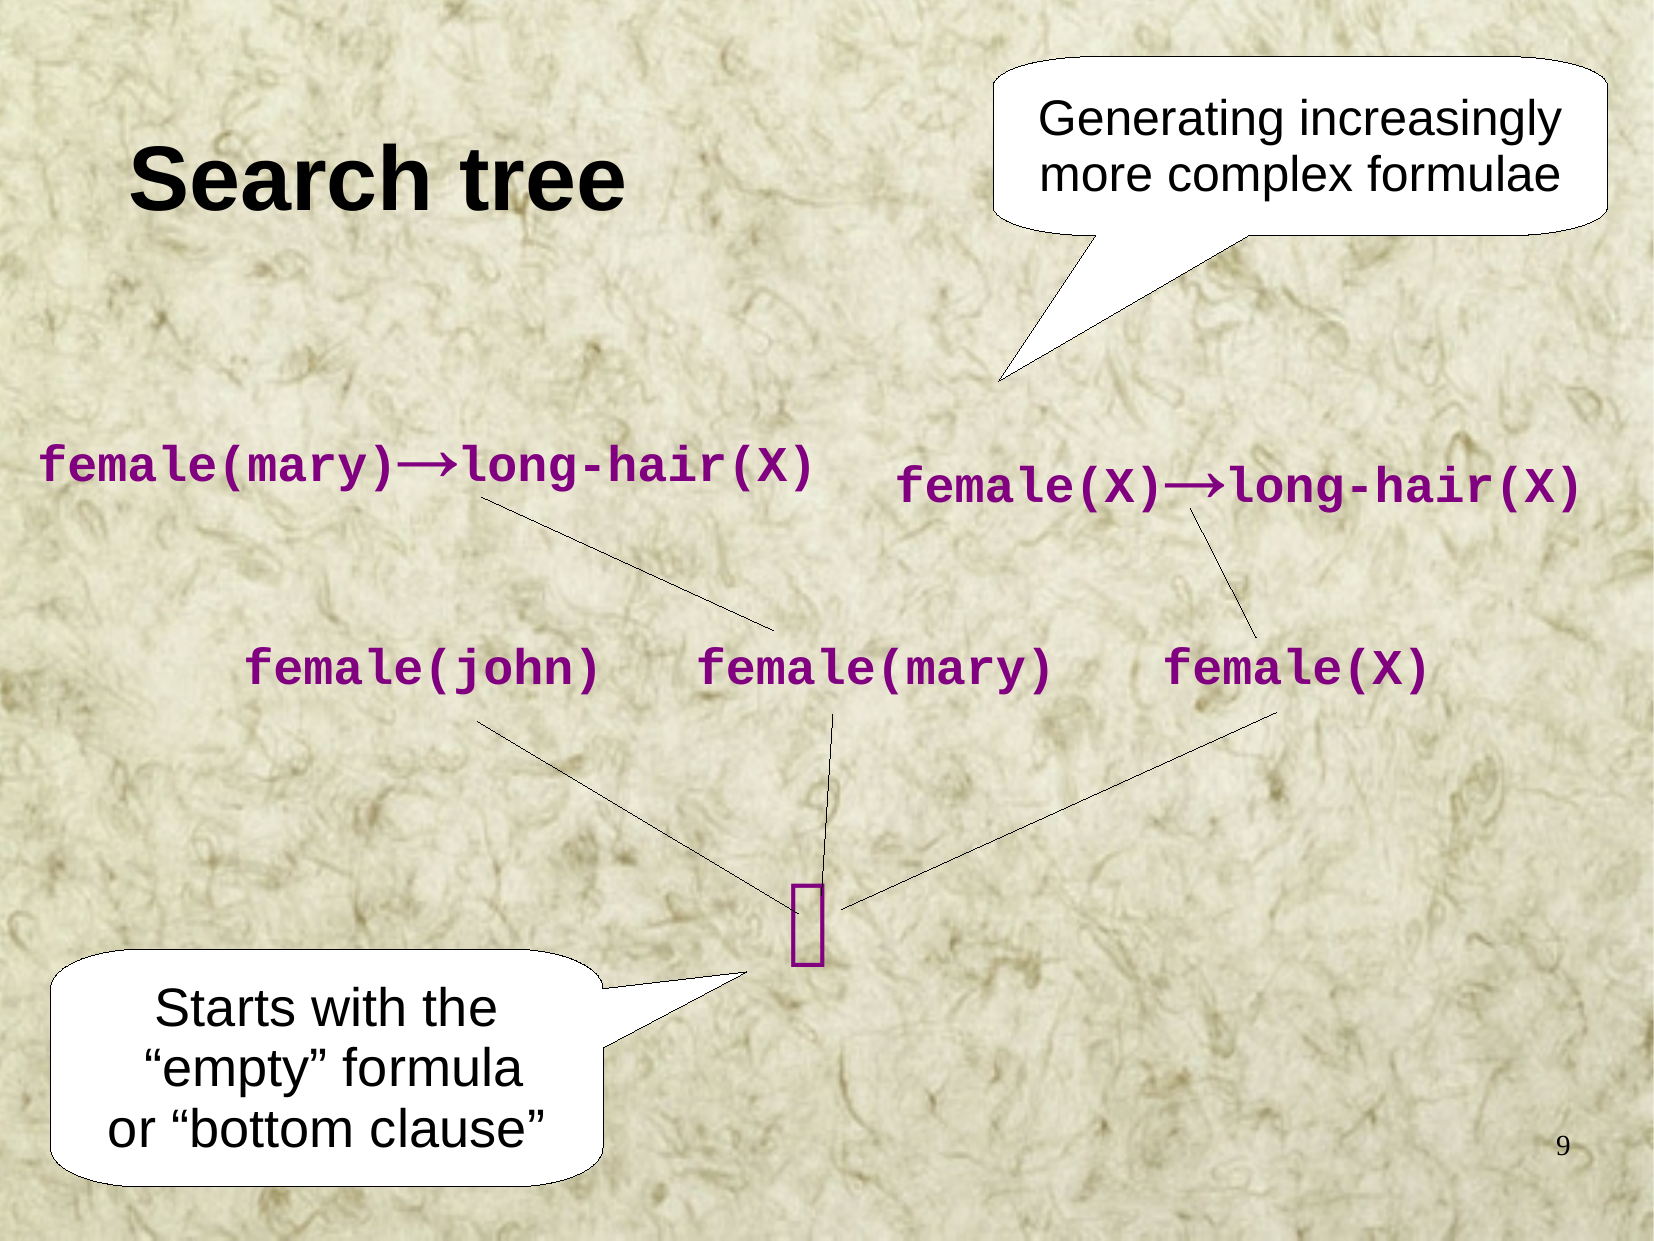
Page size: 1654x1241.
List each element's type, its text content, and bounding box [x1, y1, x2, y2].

text_box Starts with the “empty” formula or “bottom clause” [50, 949, 747, 1187]
text_box Generating increasingly more complex formulae [993, 56, 1608, 382]
text_box female(john) [228, 635, 636, 707]
text_box female(X)→long-hair(X) [879, 412, 1605, 541]
picture [0, 0, 1654, 1241]
text_box female(X) [1147, 635, 1517, 707]
text_box female(mary) [681, 635, 1089, 707]
text_box female(mary)→long-hair(X) [22, 391, 877, 520]
text_box Search tree [113, 120, 723, 265]
text_box  [772, 873, 890, 1026]
